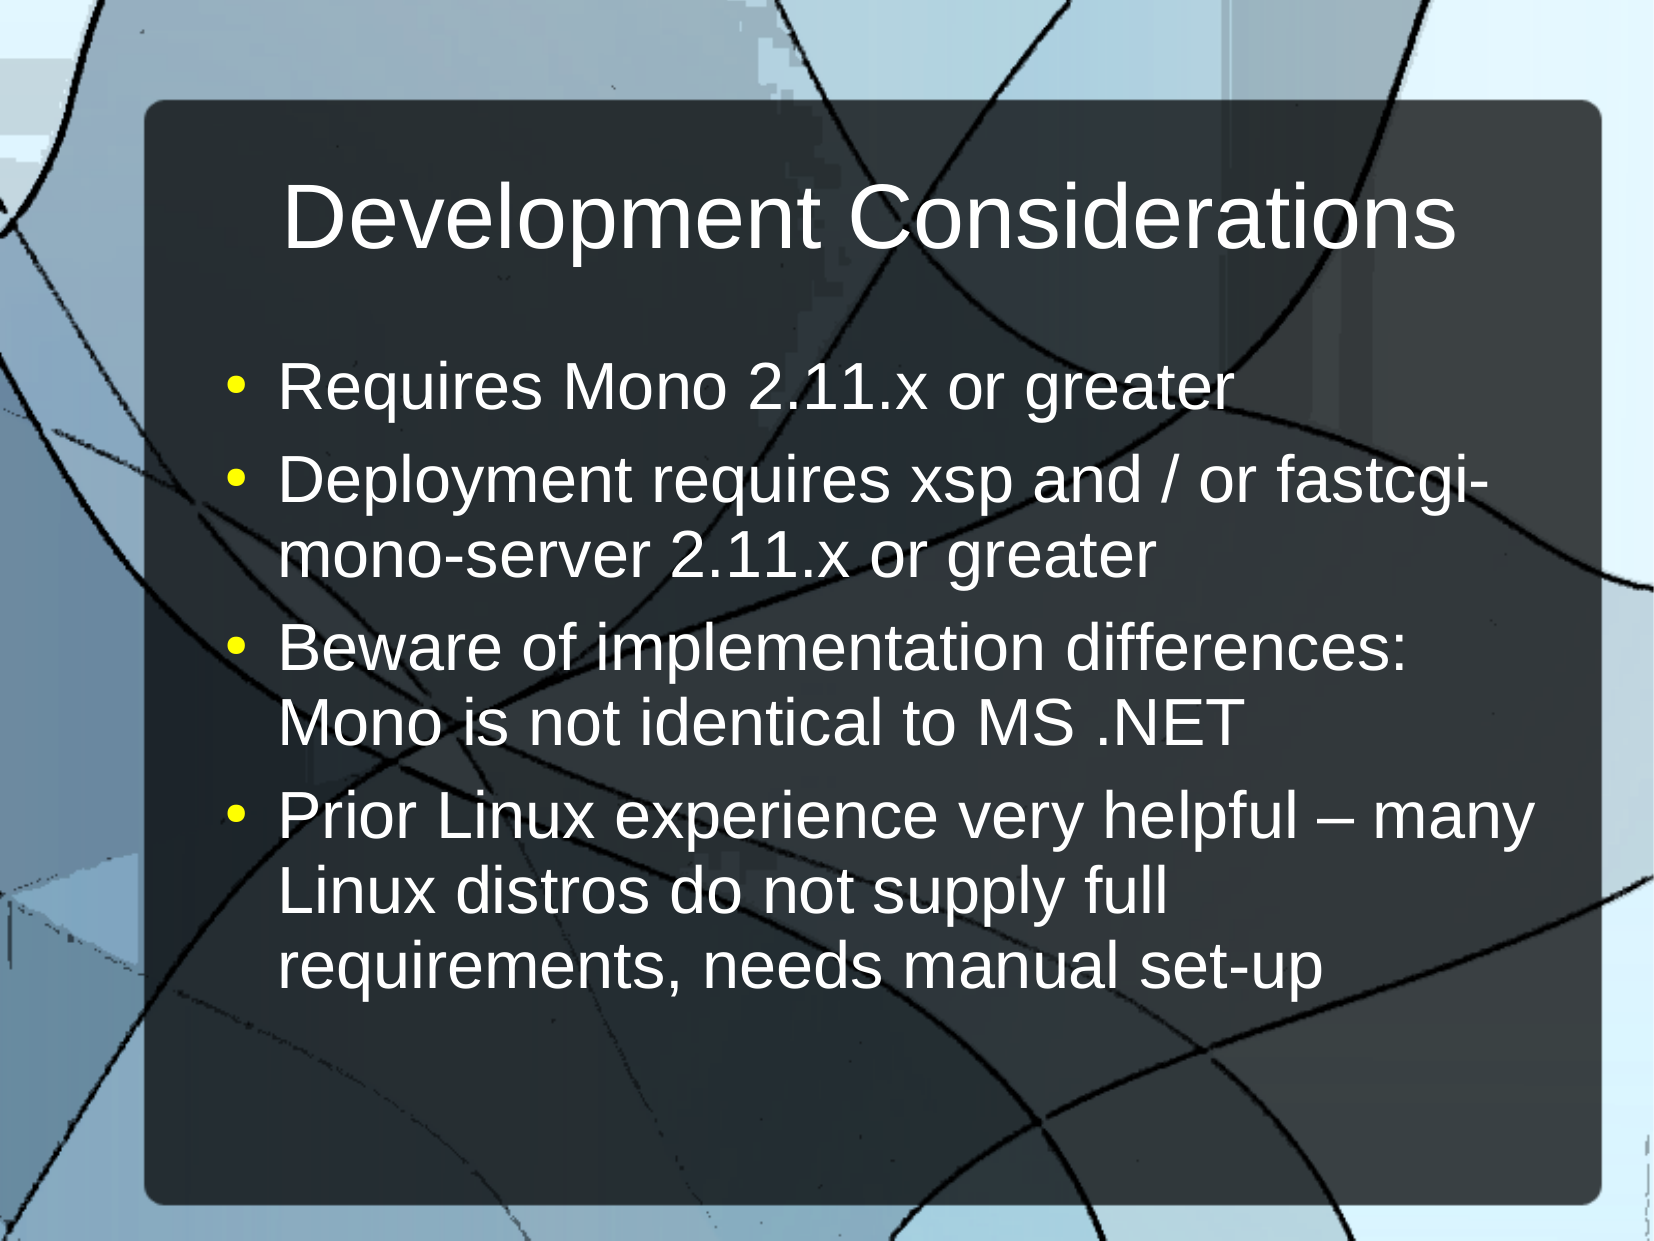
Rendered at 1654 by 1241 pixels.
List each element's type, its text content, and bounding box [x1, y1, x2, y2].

list Requires Mono 2.11.x or greater Deployment requires xsp and / or fastcgi-mono-server 2.11.x or greater Beware of implementation differences: Mono is not identical to MS .NET Prior Linux experience very helpful – many Linux distros do not supply full requirements, needs manual set-up [206, 349, 1571, 1034]
title Development Considerations [159, 108, 1583, 325]
picture [0, 0, 1654, 1241]
